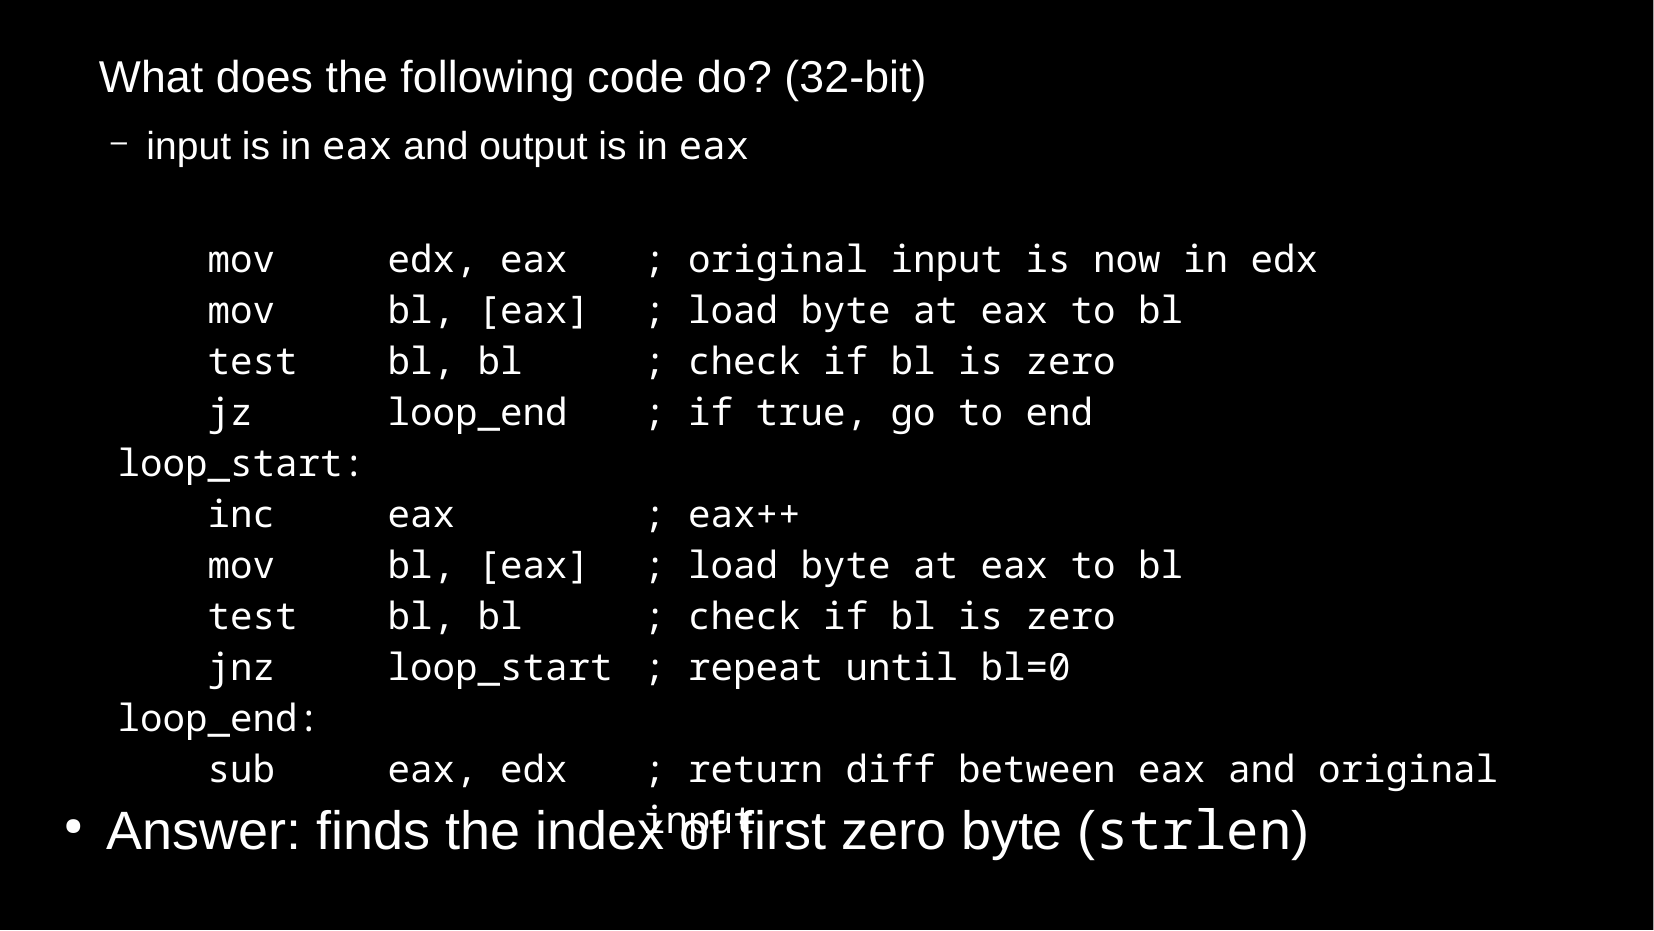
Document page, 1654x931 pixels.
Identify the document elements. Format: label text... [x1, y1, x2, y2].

text_box ; original input is now in edx ; load byte at eax to bl ; check if bl is zero ; if true, go to end ; eax++ ; load byte at eax to bl ; check if bl is zero ; repeat until bl=0 ; return diff between eax and original input [628, 225, 1613, 728]
list Answer: finds the index of first zero byte (strlen) [49, 791, 1351, 867]
list What does the following code do? (32-bit) input is in eax and output is in eax [51, 52, 1540, 173]
text_box mov edx, eax mov bl, [eax] test bl, bl jz loop_end loop_start: inc eax mov bl, [eax] test bl, bl jnz loop_start loop_end: sub eax, edx [102, 225, 628, 691]
